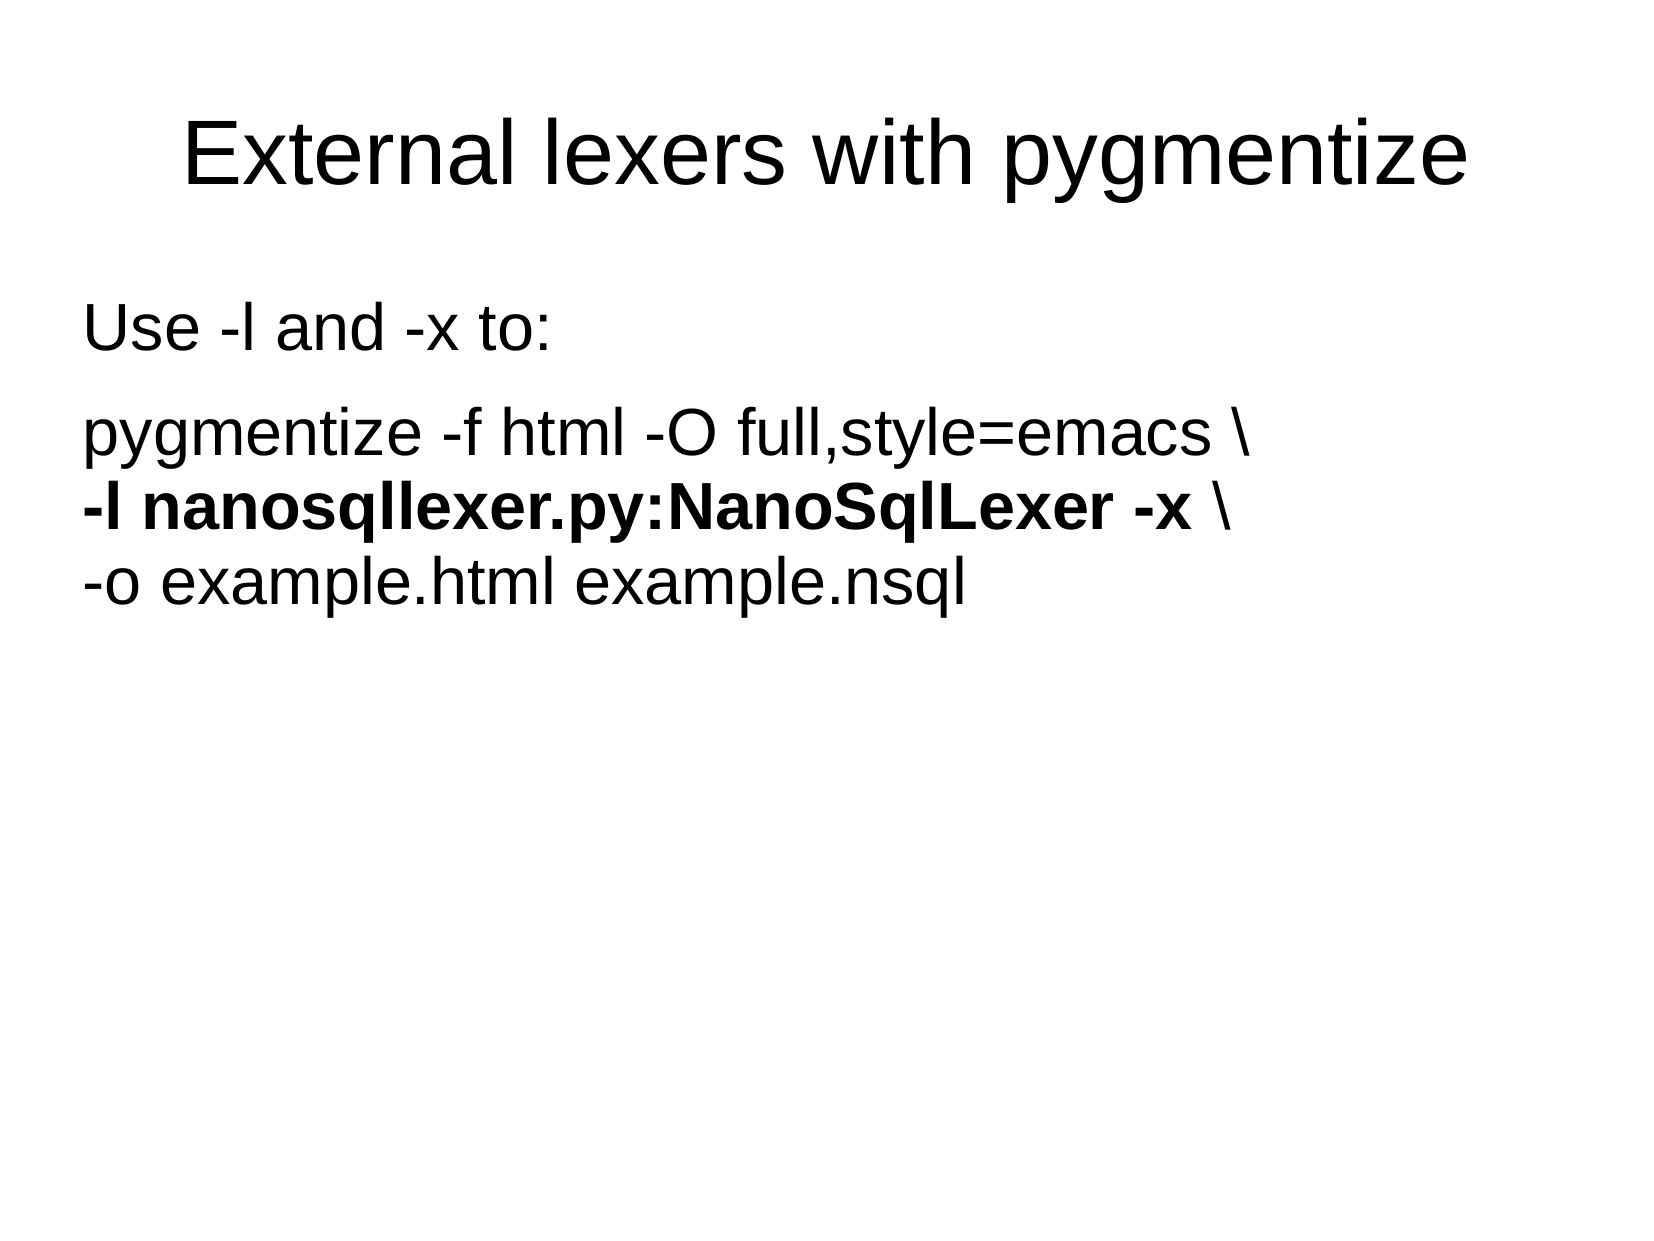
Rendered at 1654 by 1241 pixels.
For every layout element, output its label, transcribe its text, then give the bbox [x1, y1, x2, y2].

list Use -l and -x to: pygmentize -f html -O full,style=emacs \ -l nanosqllexer.py:NanoSqlLexer -x \ -o example.html example.nsql [82, 290, 1571, 1010]
title External lexers with pygmentize [82, 49, 1571, 257]
